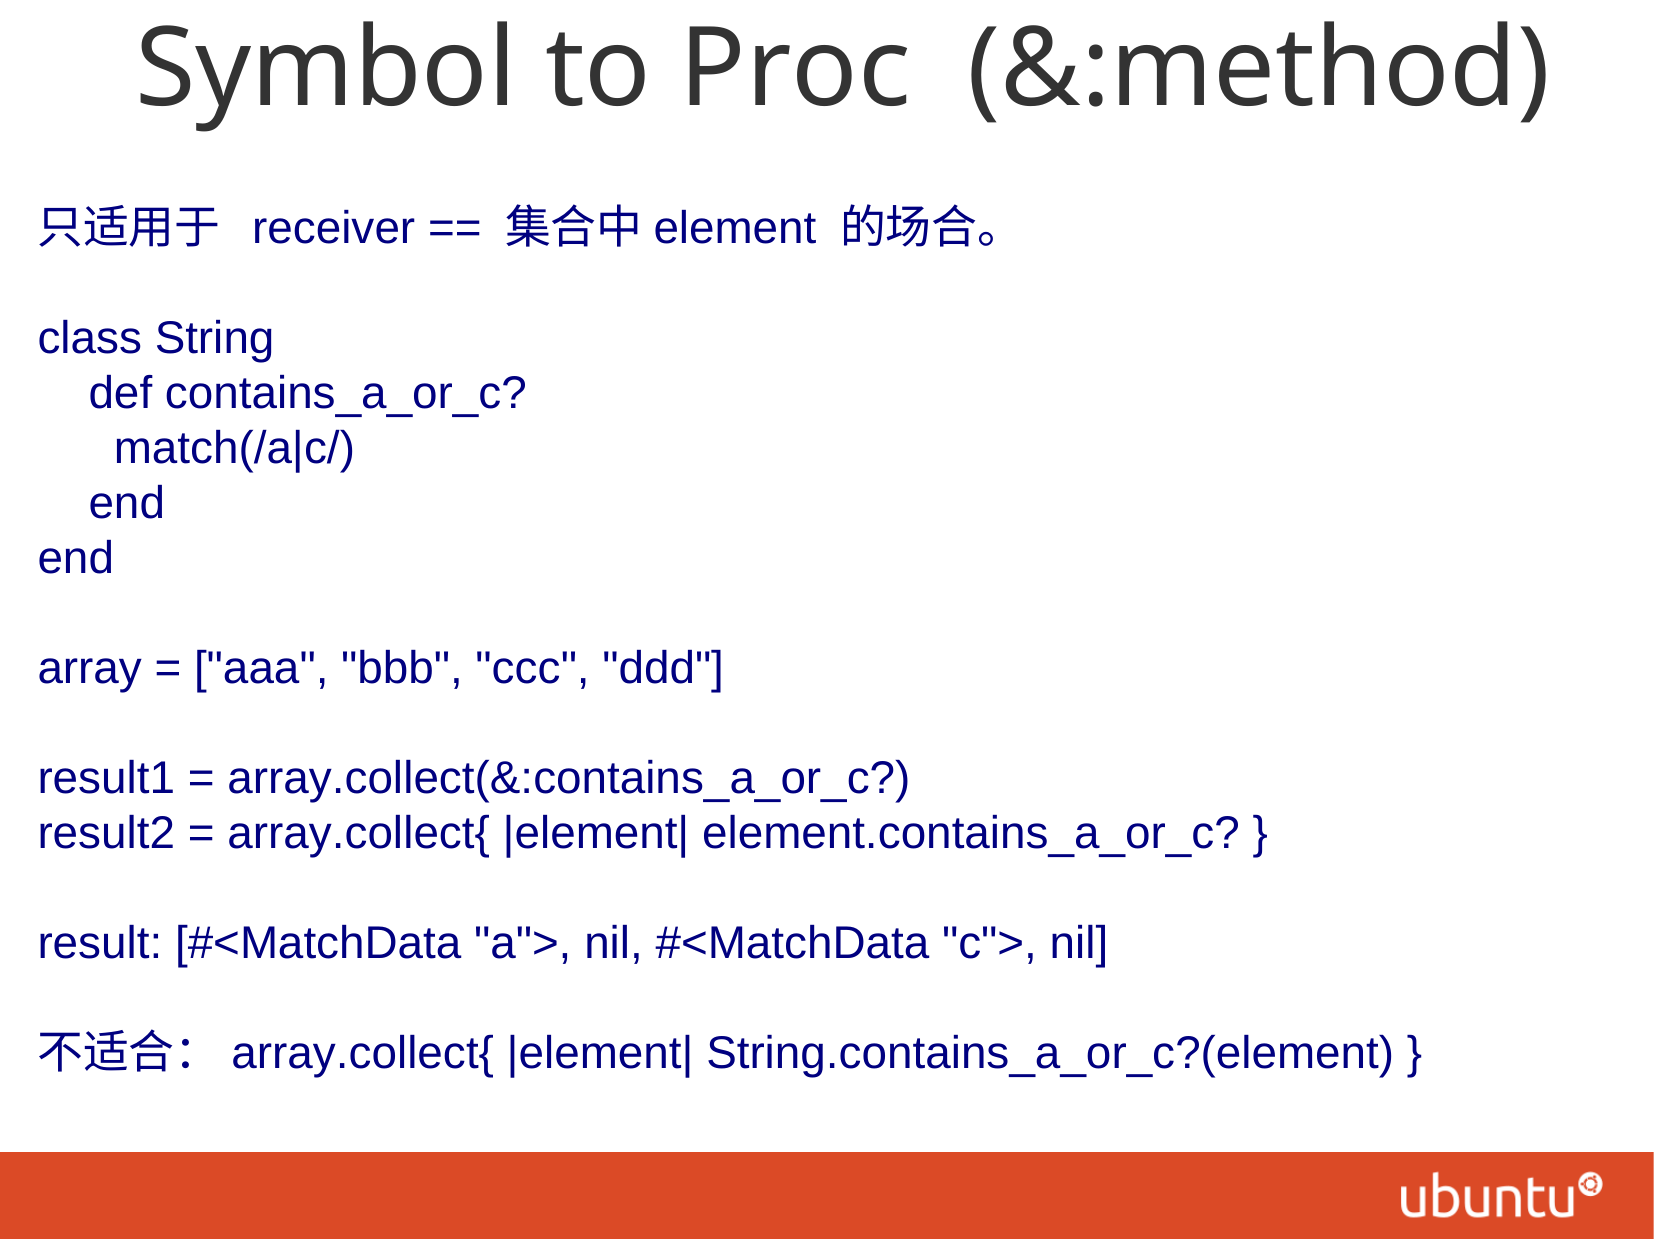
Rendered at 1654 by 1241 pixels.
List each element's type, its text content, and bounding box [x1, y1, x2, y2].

picture [0, 1152, 1654, 1239]
subtitle 只适用于 receiver == 集合中element 的场合。 class String def contains_a_or_c? match(/a|c/) end end array = ["aaa", "bbb", "ccc", "ddd"] result1 = array.collect(&:contains_a_or_c?) result2 = array.collect{ |element| element.contains_a_or_c? } result: [#<MatchData "a">, nil, #<MatchData "c">, nil] 不适合：array.collect{ |element| String.contains_a_or_c?(element) } [37, 149, 1613, 1125]
title Symbol to Proc (&:method) [73, 0, 1613, 141]
